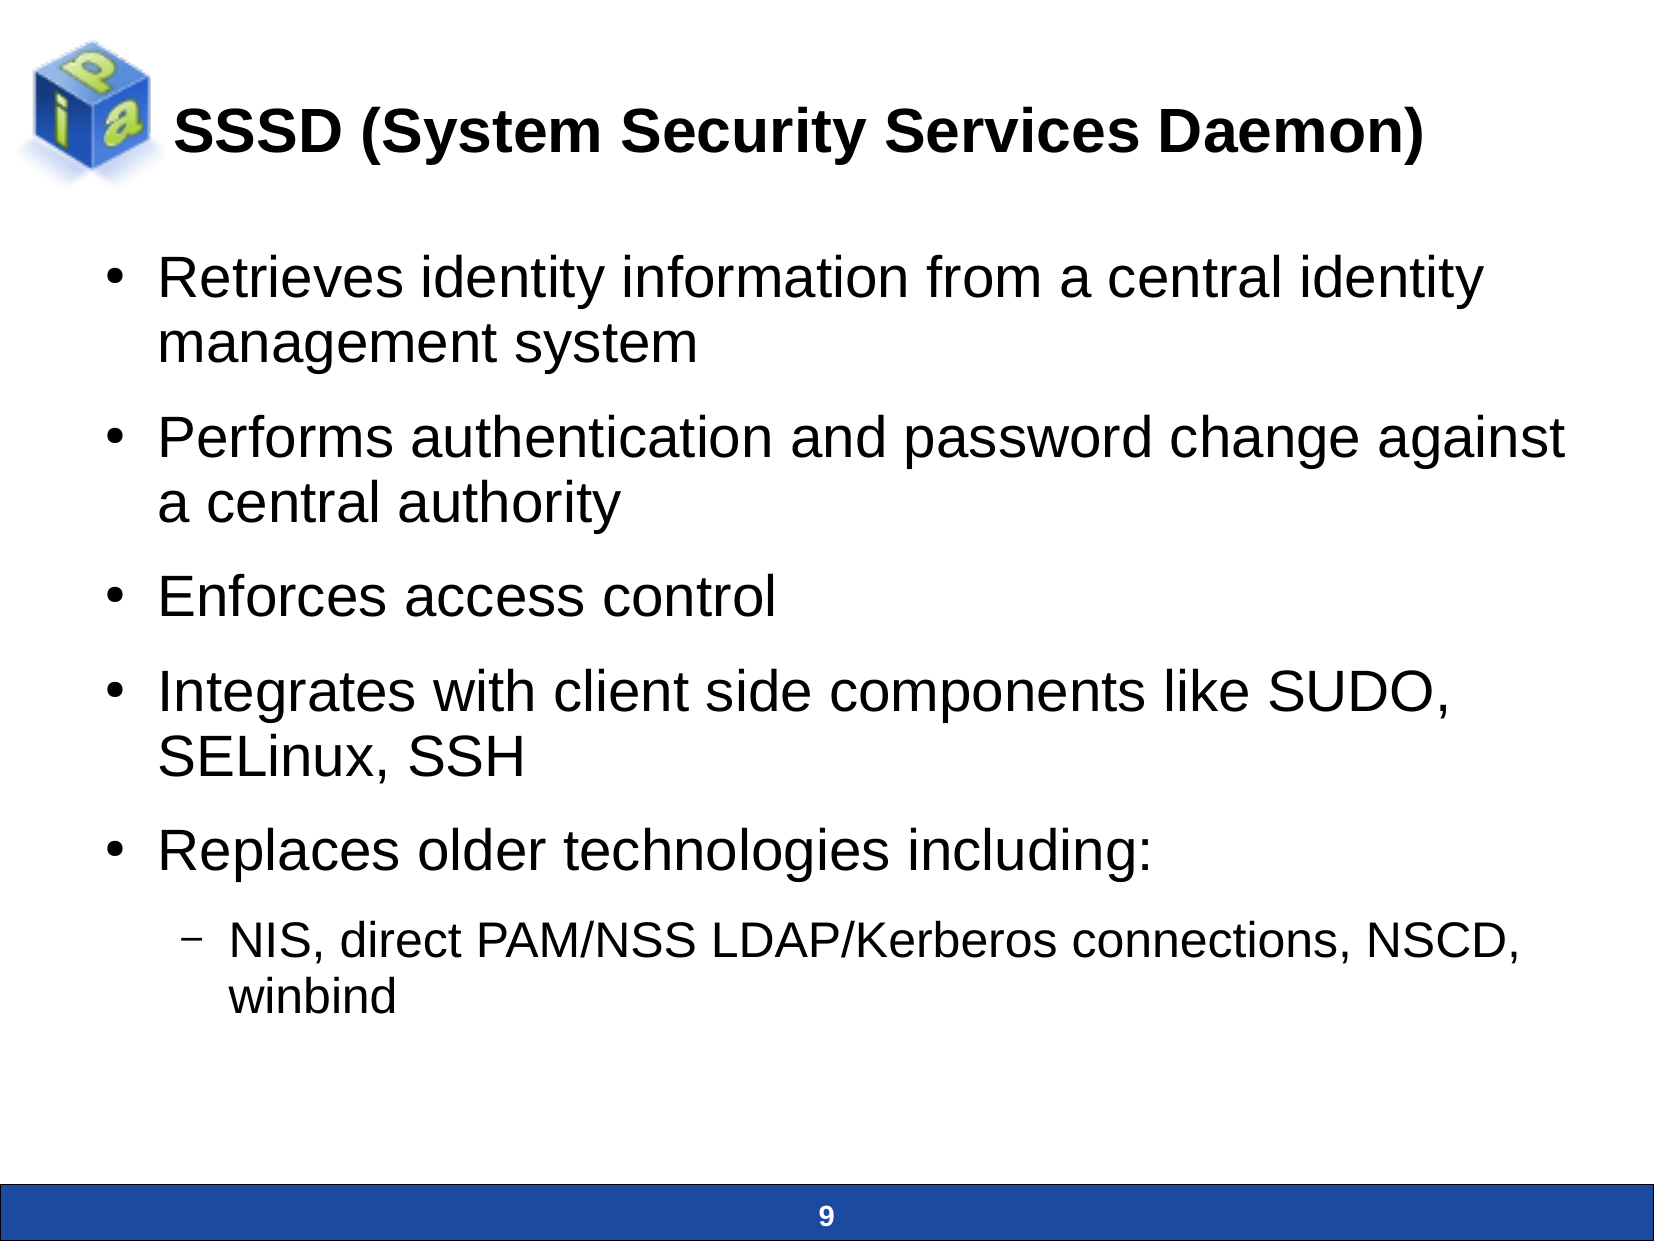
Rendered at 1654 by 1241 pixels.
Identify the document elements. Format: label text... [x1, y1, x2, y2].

picture [17, 34, 165, 193]
list Retrieves identity information from a central identity management system Performs authentication and password change against a central authority Enforces access control Integrates with client side components like SUDO, SELinux, SSH Replaces older technologies including: NIS, direct PAM/NSS LDAP/Kerberos connections, NSCD, winbind [86, 244, 1576, 1039]
title SSSD (System Security Services Daemon) [173, 37, 1571, 226]
